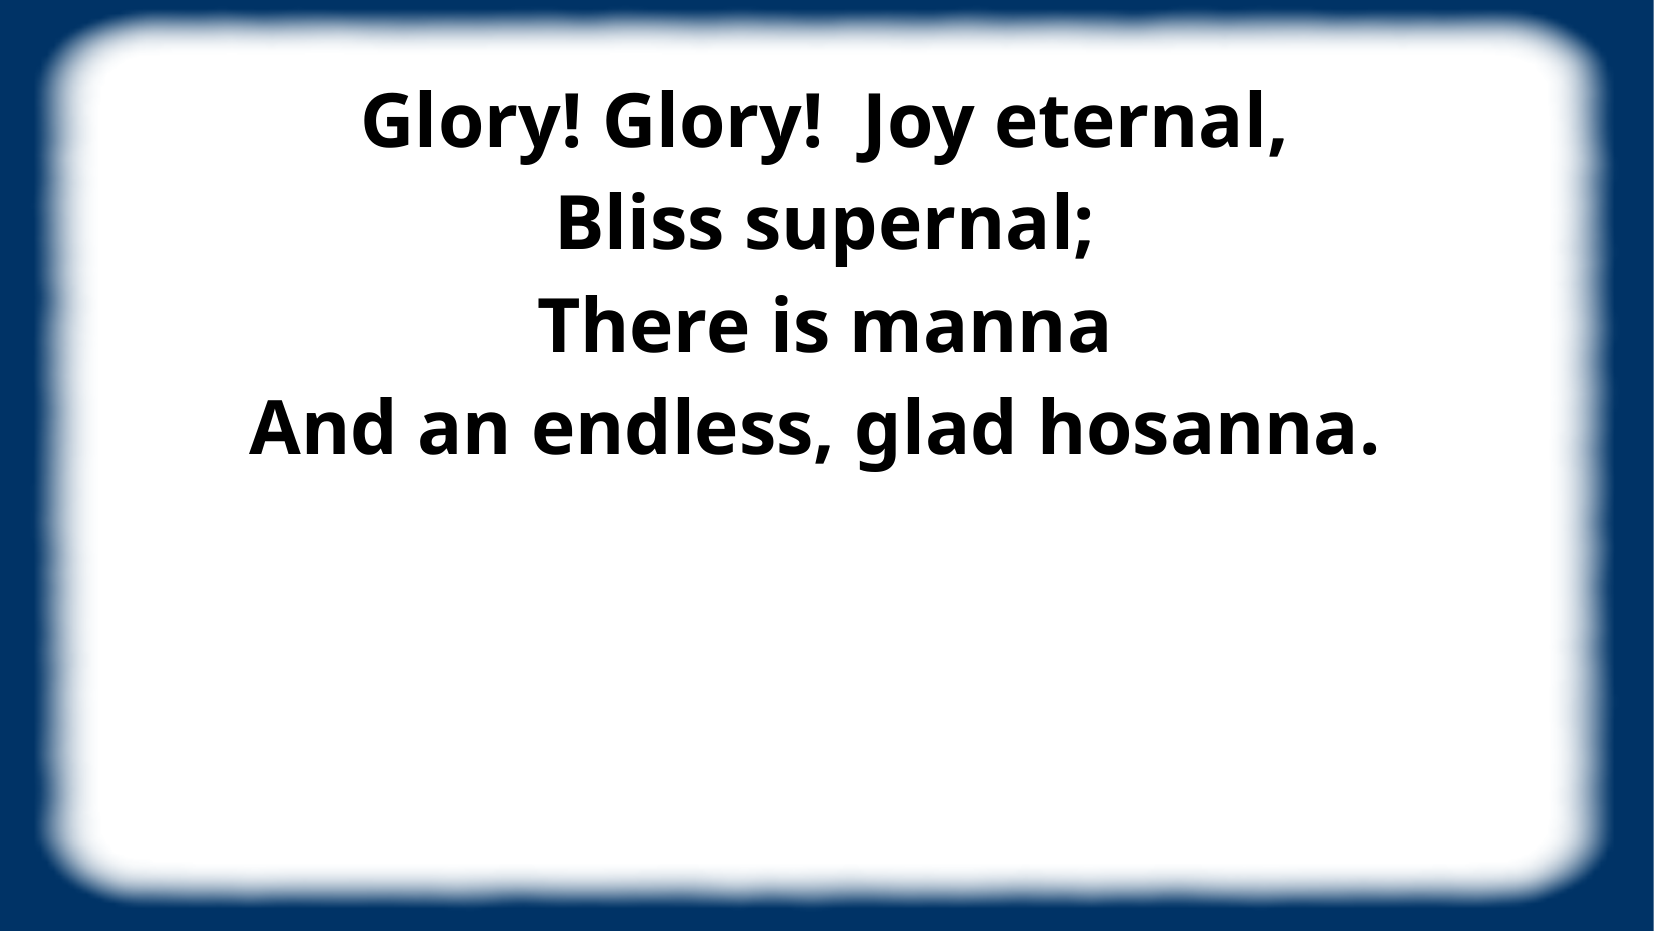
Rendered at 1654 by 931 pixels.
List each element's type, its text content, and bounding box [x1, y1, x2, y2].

text_box Glory! Glory! Joy eternal, Bliss supernal; There is manna And an endless, glad hosanna. [105, 60, 1546, 481]
picture [0, 0, 1654, 931]
